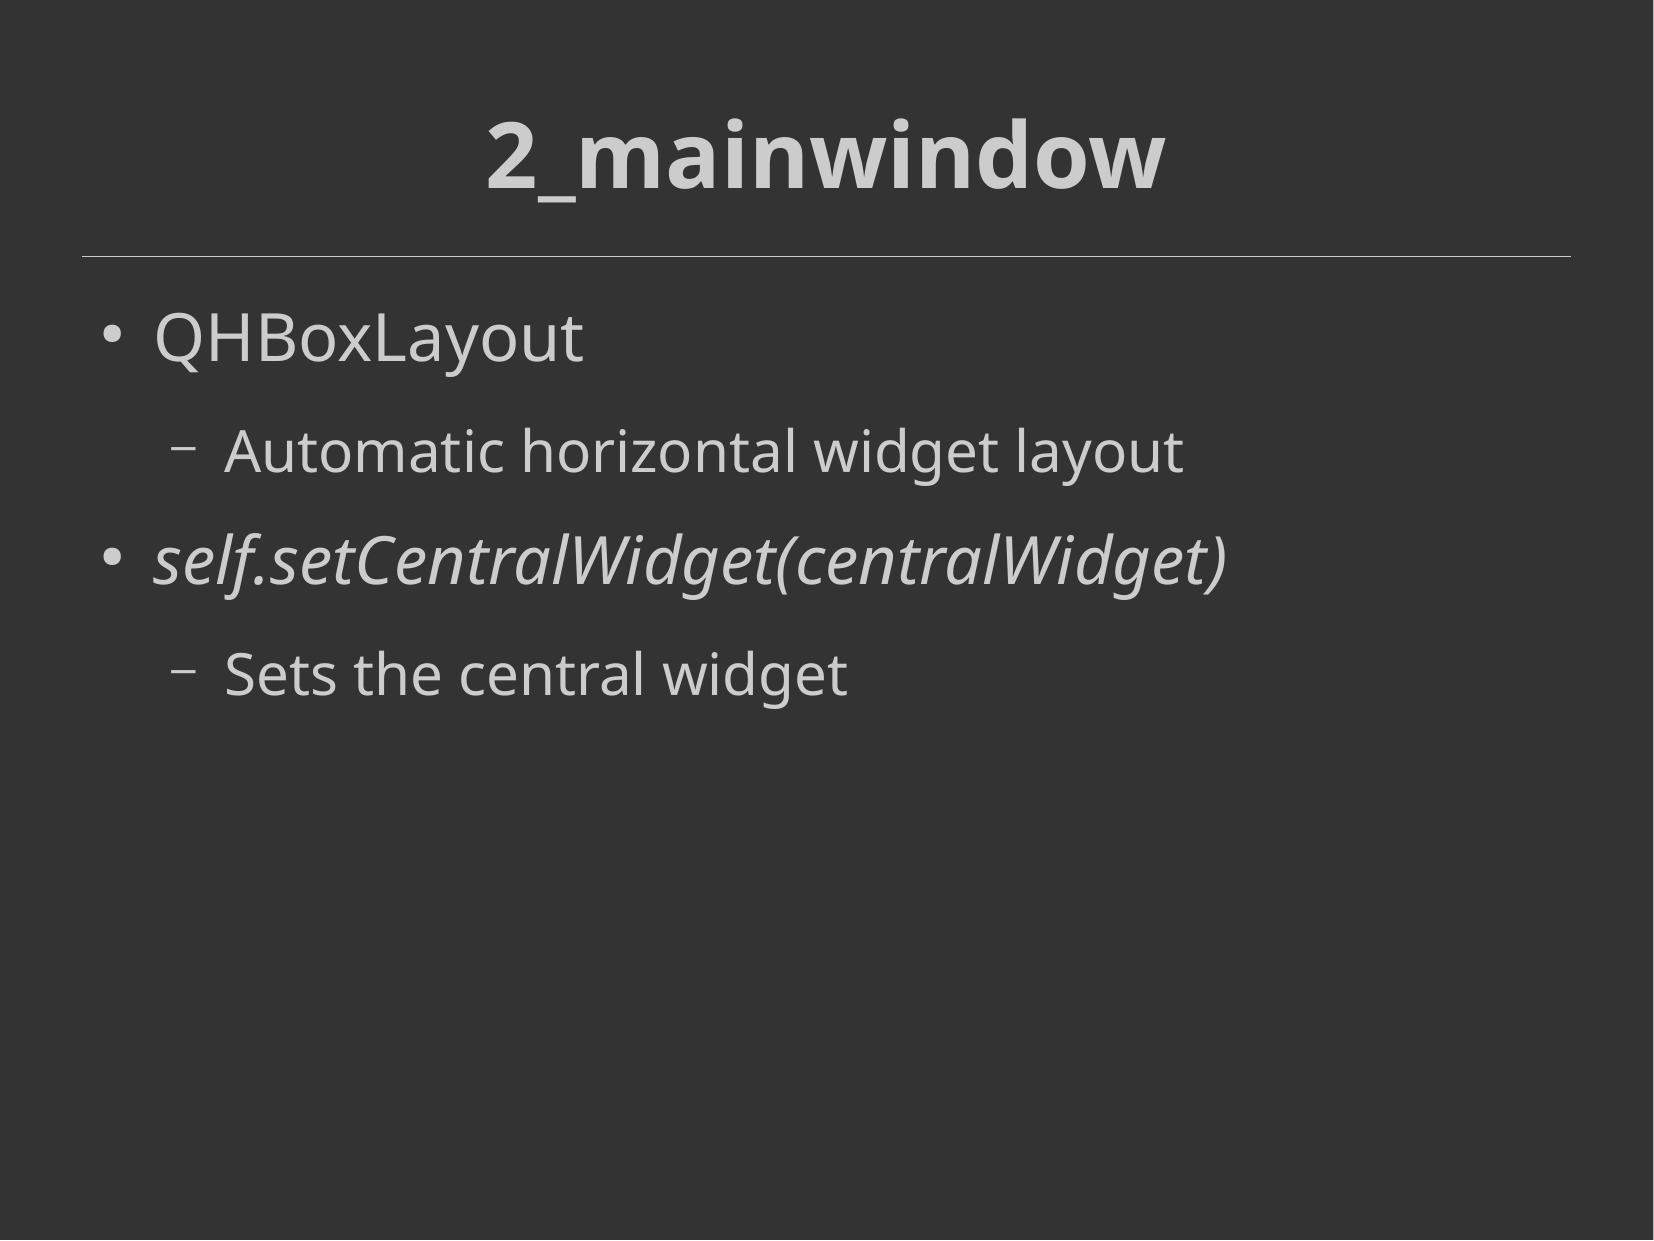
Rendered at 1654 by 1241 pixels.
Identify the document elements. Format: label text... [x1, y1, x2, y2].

title 2_mainwindow [82, 49, 1571, 257]
list QHBoxLayout Automatic horizontal widget layout self.setCentralWidget(centralWidget) Sets the central widget [82, 290, 1571, 1010]
